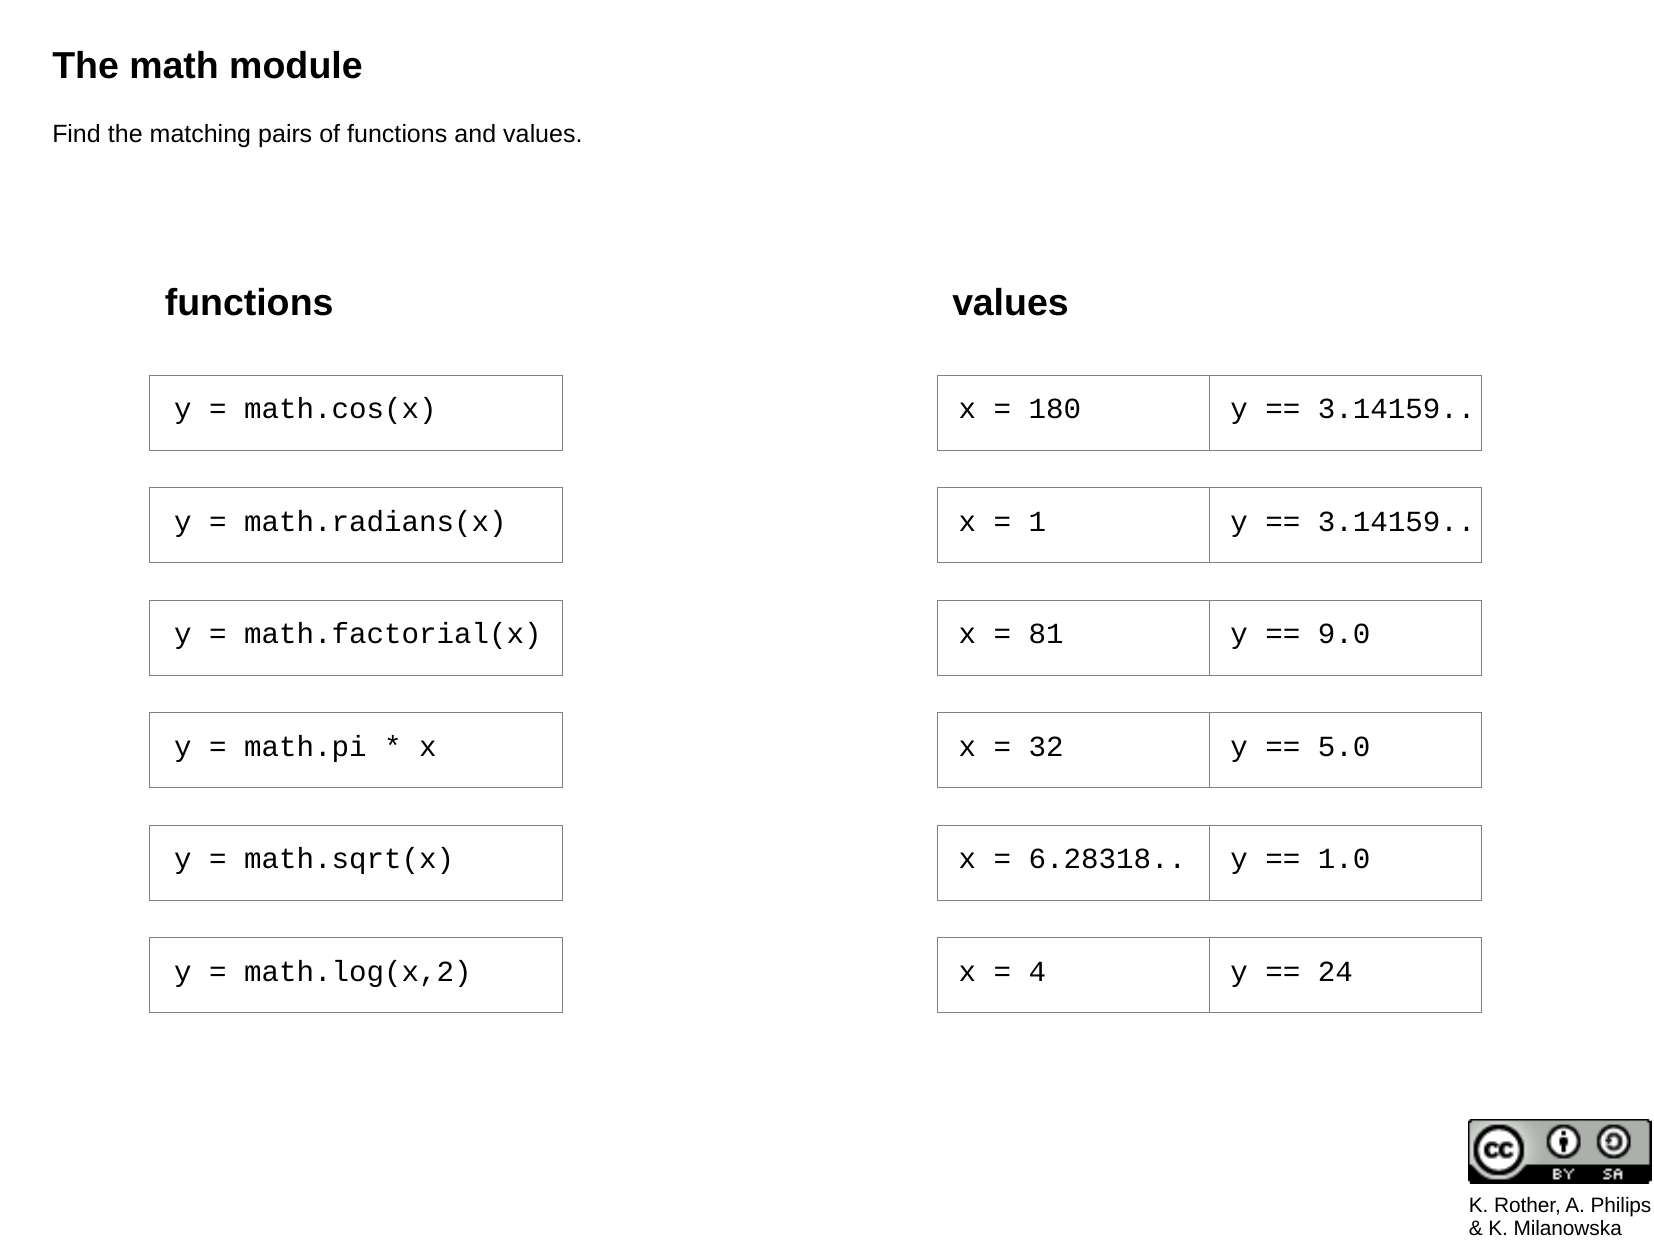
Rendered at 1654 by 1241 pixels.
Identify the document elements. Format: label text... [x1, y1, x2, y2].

text_box x = 81 [943, 611, 1079, 661]
text_box y = math.sqrt(x) [159, 836, 470, 886]
text_box y = math.pi * x [159, 724, 452, 773]
picture [1468, 1119, 1652, 1184]
text_box y == 5.0 [1215, 724, 1501, 773]
text_box y == 3.14159.. [1215, 386, 1501, 436]
text_box y == 24 [1215, 949, 1501, 998]
text_box y == 1.0 [1215, 836, 1501, 886]
text_box x = 1 [943, 499, 1066, 548]
text_box y == 9.0 [1215, 611, 1501, 661]
text_box Find the matching pairs of functions and values. [37, 112, 676, 159]
text_box y = math.cos(x) [159, 386, 452, 436]
text_box x = 6.28318.. [943, 836, 1201, 886]
text_box x = 4 [943, 949, 1066, 998]
text_box functions [150, 274, 563, 337]
text_box y = math.log(x,2) [159, 949, 487, 998]
text_box The math module [37, 37, 563, 100]
text_box values [937, 274, 1351, 337]
text_box y = math.factorial(x) [159, 611, 557, 661]
text_box x = 180 [943, 386, 1096, 436]
text_box y = math.radians(x) [159, 499, 522, 548]
text_box y == 3.14159.. [1215, 499, 1501, 548]
text_box x = 32 [943, 724, 1079, 773]
